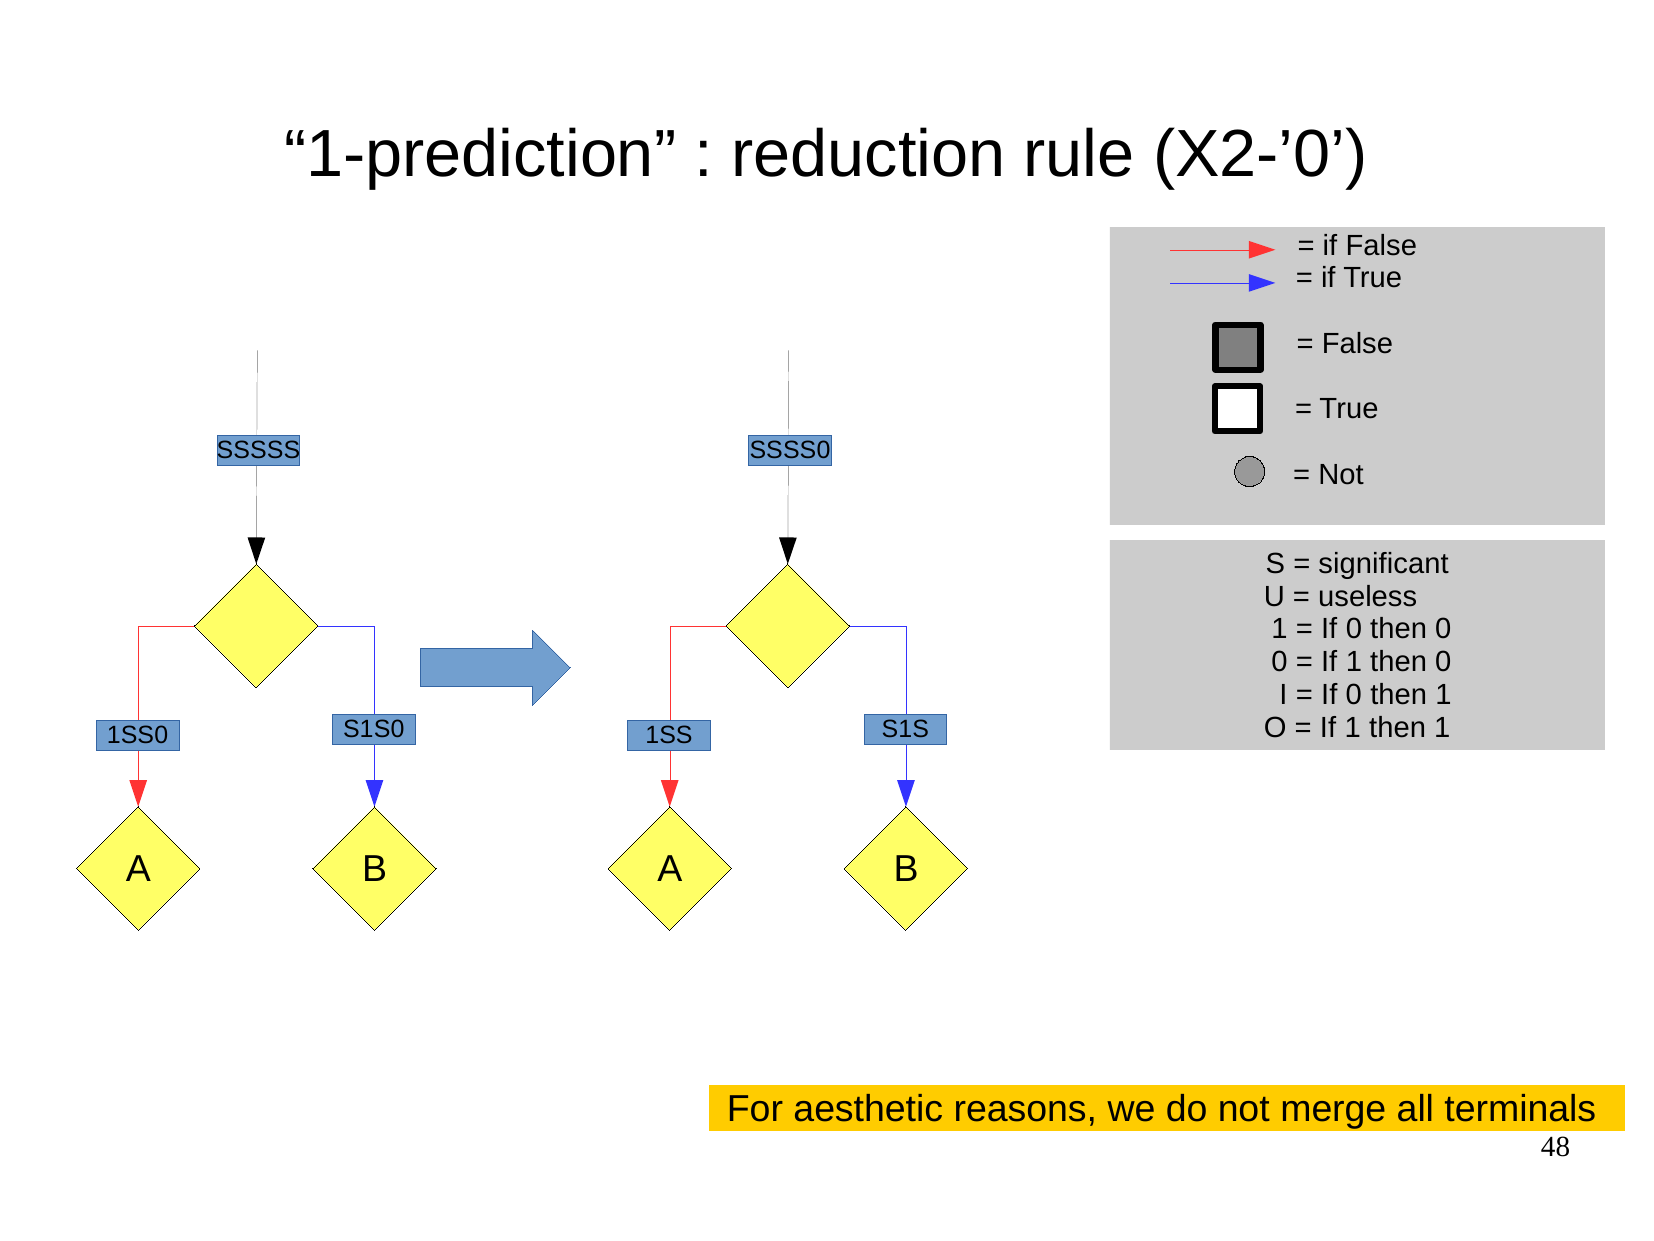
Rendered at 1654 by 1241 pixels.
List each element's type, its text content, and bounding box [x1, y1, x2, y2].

text_box SSSSS [217, 435, 300, 466]
text_box A [76, 806, 200, 931]
text_box [420, 630, 571, 706]
text_box = if False = if True = False = True = Not [1109, 227, 1605, 525]
text_box B [312, 806, 437, 931]
text_box [1234, 456, 1265, 487]
text_box B [844, 806, 968, 931]
text_box A [608, 806, 732, 931]
text_box [1215, 324, 1261, 370]
text_box 1SS [627, 720, 711, 751]
text_box 1SS0 [96, 720, 180, 751]
text_box SSSS0 [748, 435, 832, 466]
text_box S1S0 [332, 714, 416, 745]
text_box S = significant U = useless 1 = If 0 then 0 0 = If 1 then 0 I = If 0 then 1 O = If 1 then 1 [1109, 540, 1605, 750]
text_box [1215, 386, 1261, 432]
text_box [194, 563, 318, 688]
text_box For aesthetic reasons, we do not merge all terminals [709, 1085, 1625, 1131]
text_box [726, 563, 850, 688]
title “1-prediction” : reduction rule (X2-’0’) [82, 49, 1571, 257]
text_box S1S [864, 714, 947, 745]
